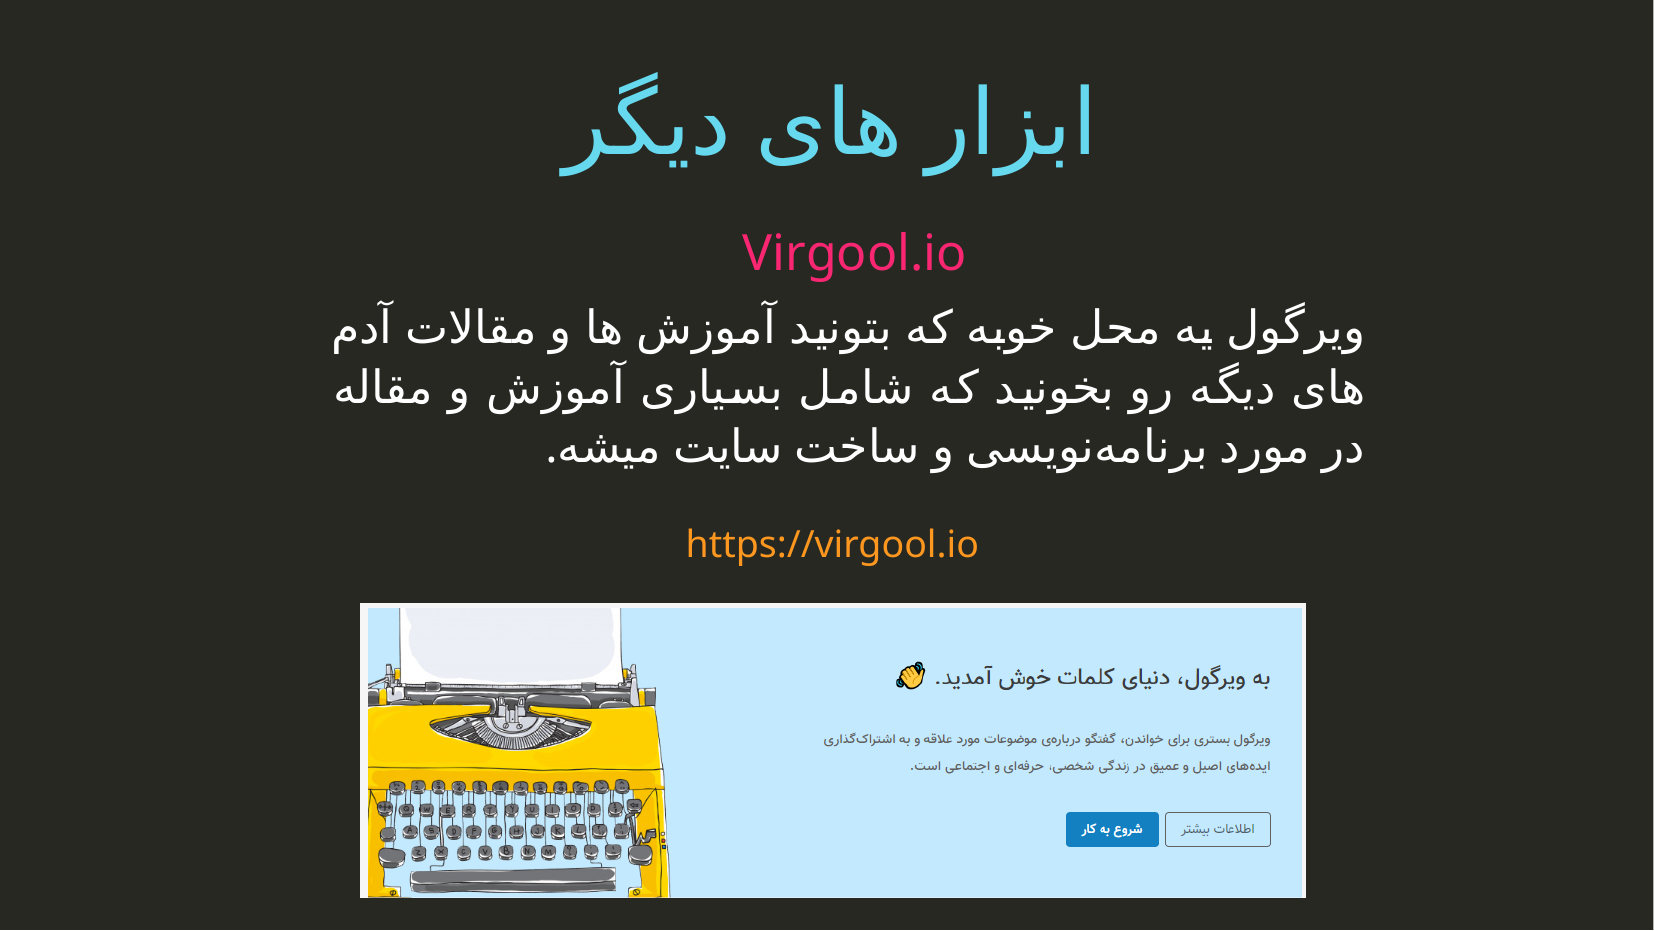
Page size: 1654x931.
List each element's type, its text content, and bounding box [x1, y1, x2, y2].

title ابزار های دیگر [86, 54, 1576, 211]
picture [360, 603, 1306, 898]
text_box https://virgool.io [285, 510, 1381, 604]
text_box ویرگول یه محل خوبه که بتونید آموزش ها و مقالات آدم های دیگه رو بخونید که شامل بسیاری آموزش و مقاله در مورد برنامه‌نویسی و ساخت سایت میشه. [315, 274, 1381, 511]
text_box Virgool.io [630, 210, 1081, 293]
